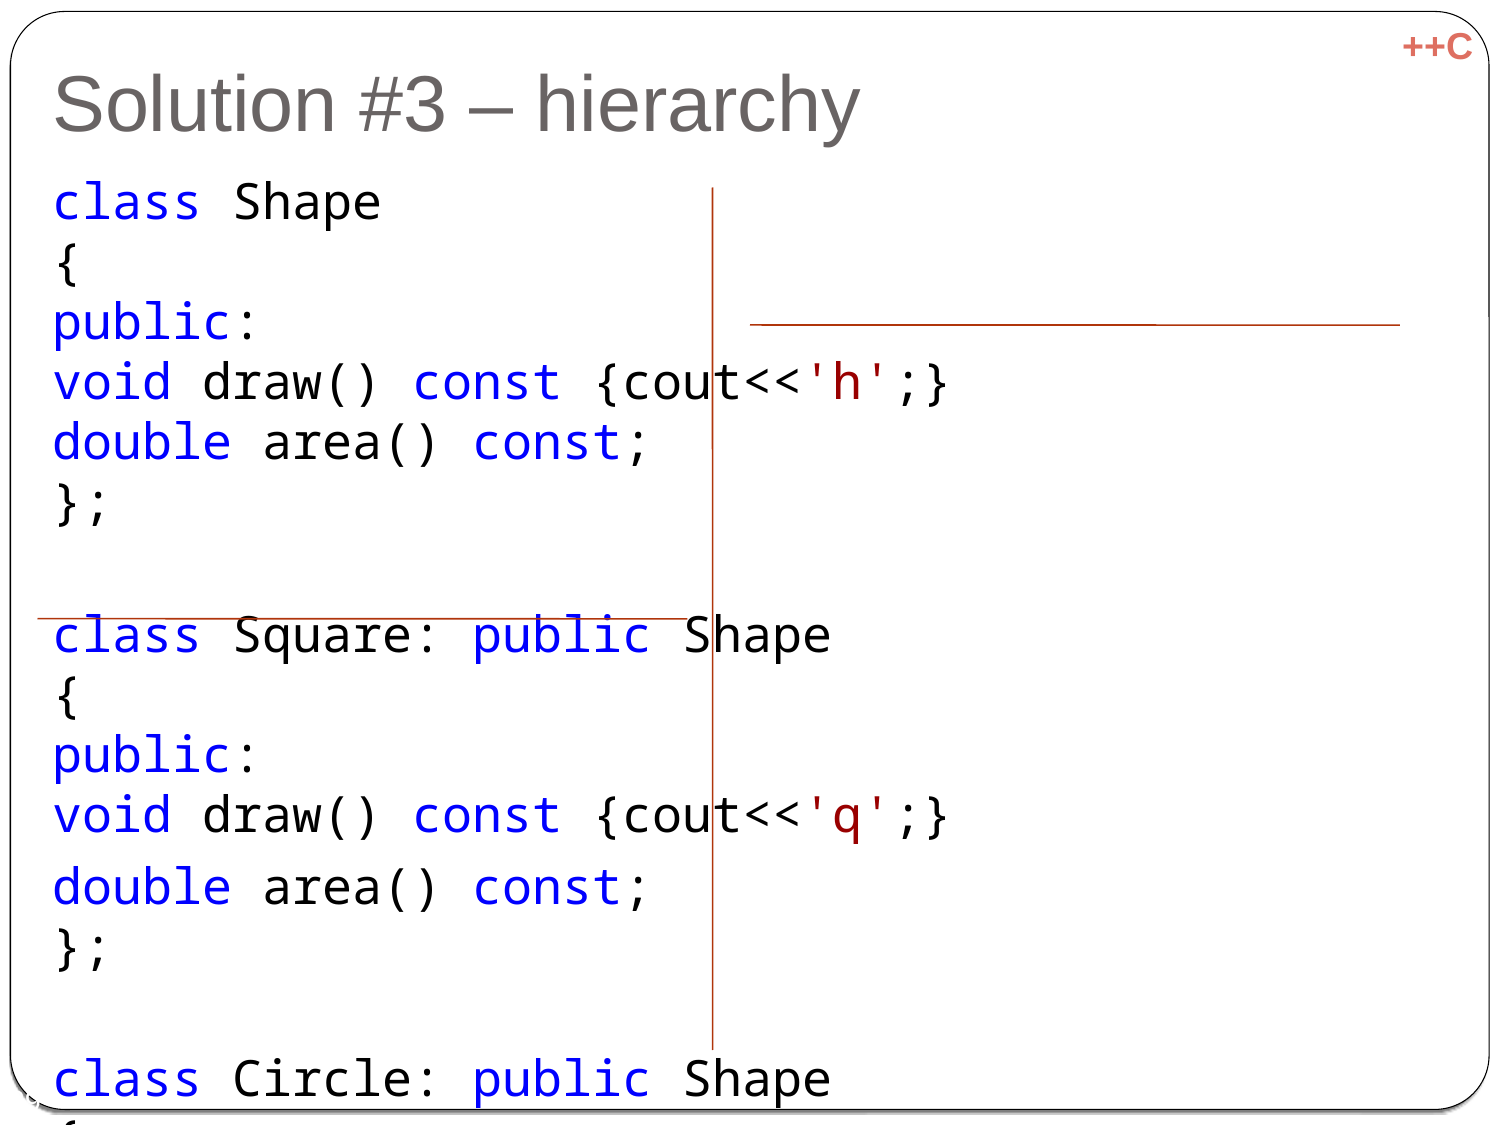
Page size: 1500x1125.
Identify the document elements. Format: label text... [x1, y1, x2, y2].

title Solution #3 – hierarchy [37, 45, 1463, 163]
list class Shape { public: void draw() const {cout<<'h';} double area() const; }; class Square: public Shape { public: void draw() const {cout<<'q';} double area() const; }; class Circle: public Shape { public: void draw() const; {cout<<'c';} double area() const; }; [37, 162, 1450, 1075]
slide_number <number> [0, 1074, 50, 1125]
